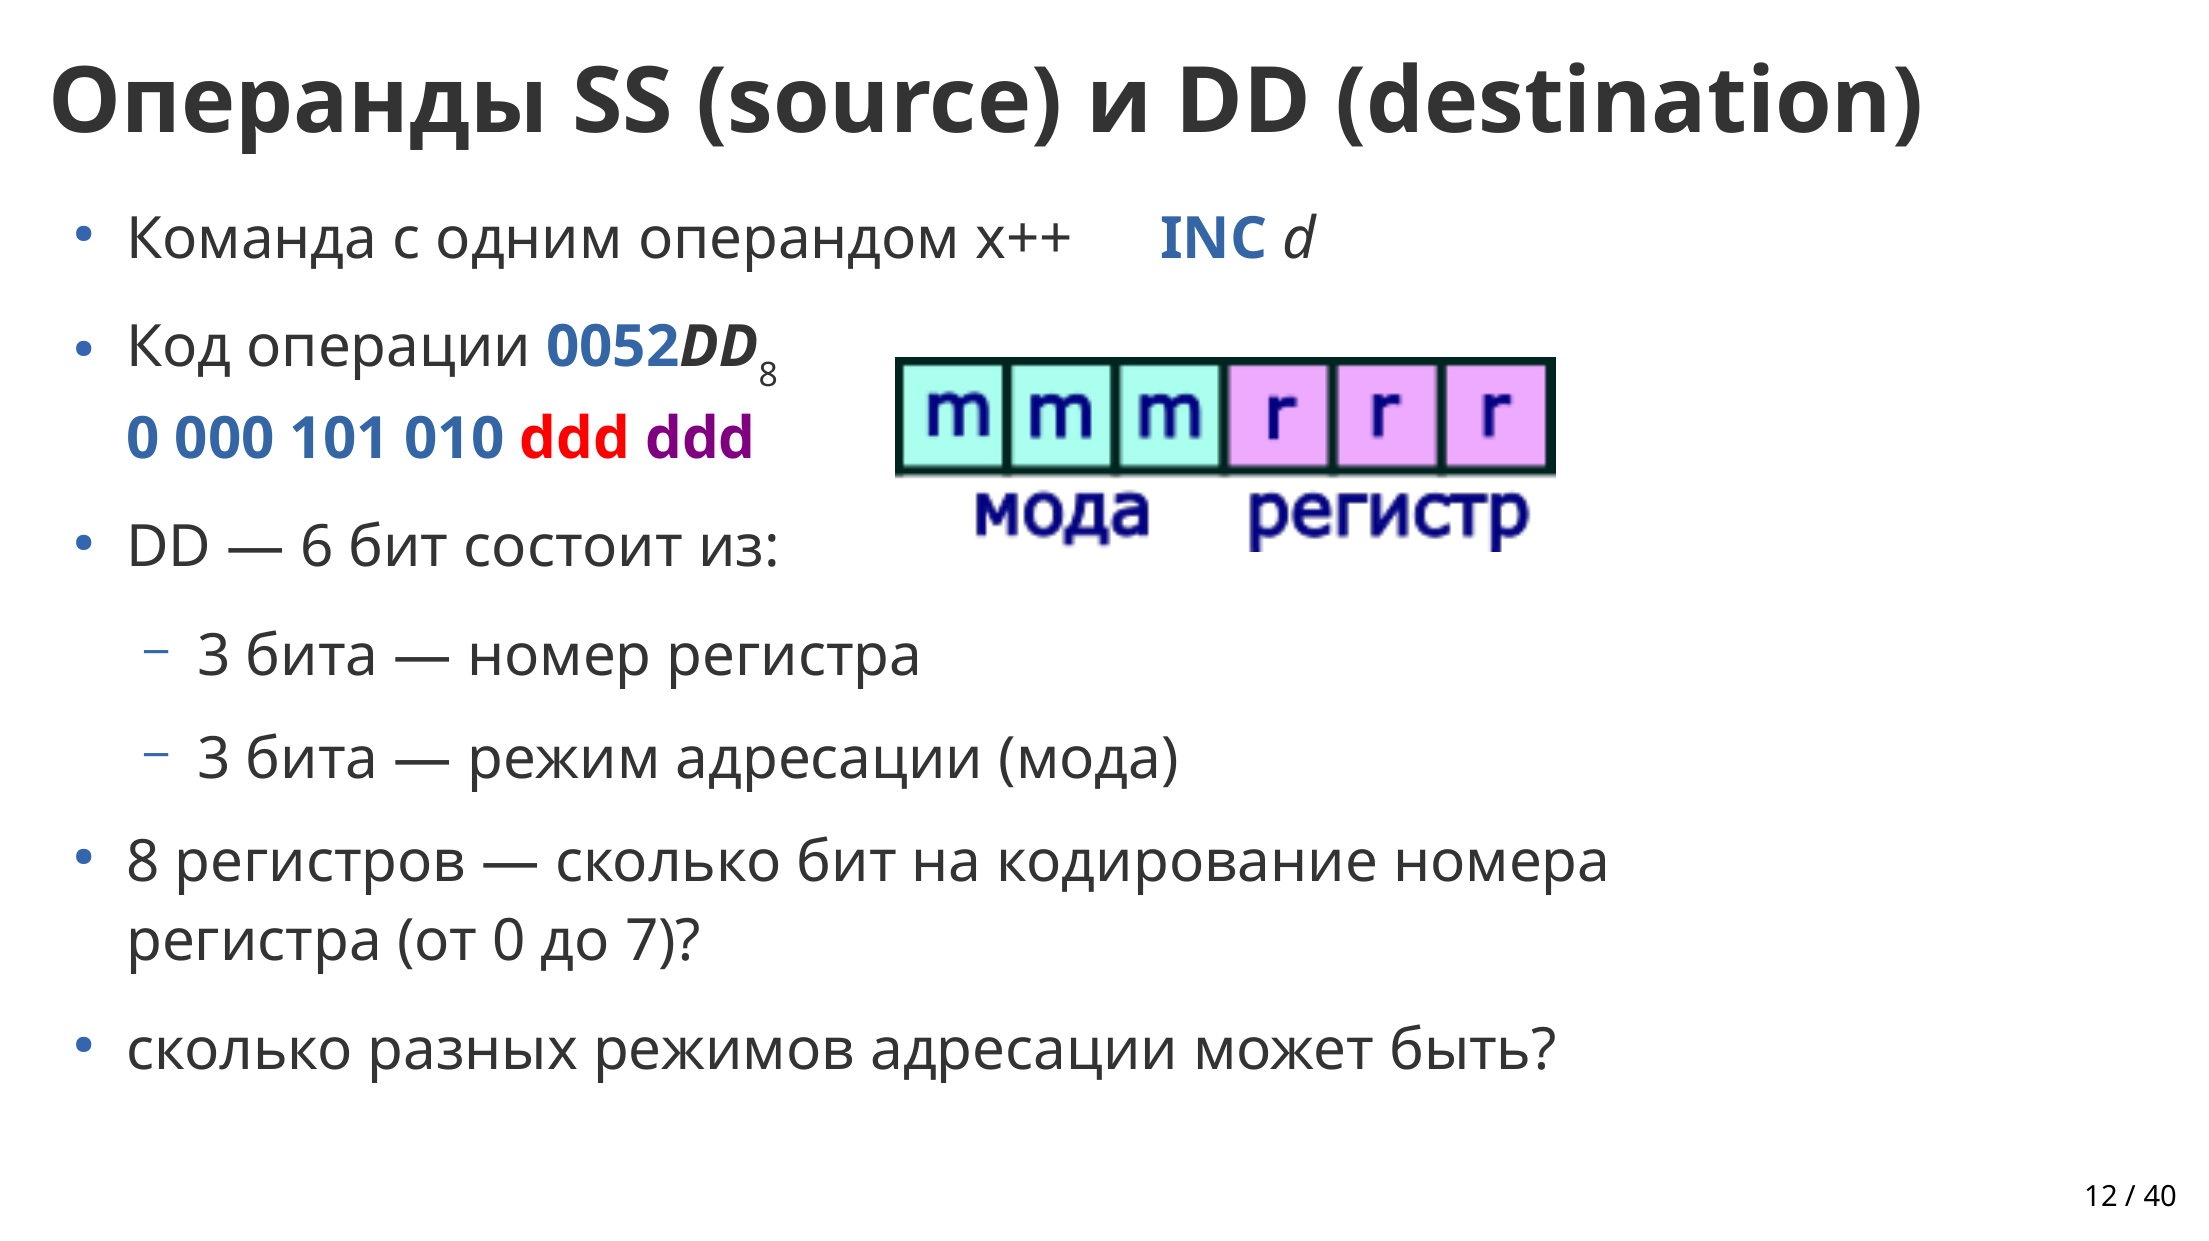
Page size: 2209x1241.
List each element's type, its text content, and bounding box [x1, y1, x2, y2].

title Операнды SS (source) и DD (destination) [48, 34, 2174, 160]
picture [895, 357, 1556, 552]
list Команда с одним операндом x++ INC d Код операции 0052DD8 0 000 101 010 ddd ddd DD — 6 бит состоит из: 3 бита — номер регистра 3 бита — режим адресации (мода) 8 регистров — сколько бит на кодирование номера регистра (от 0 до 7)? сколько разных режимов адресации может быть? [55, 195, 1690, 1177]
